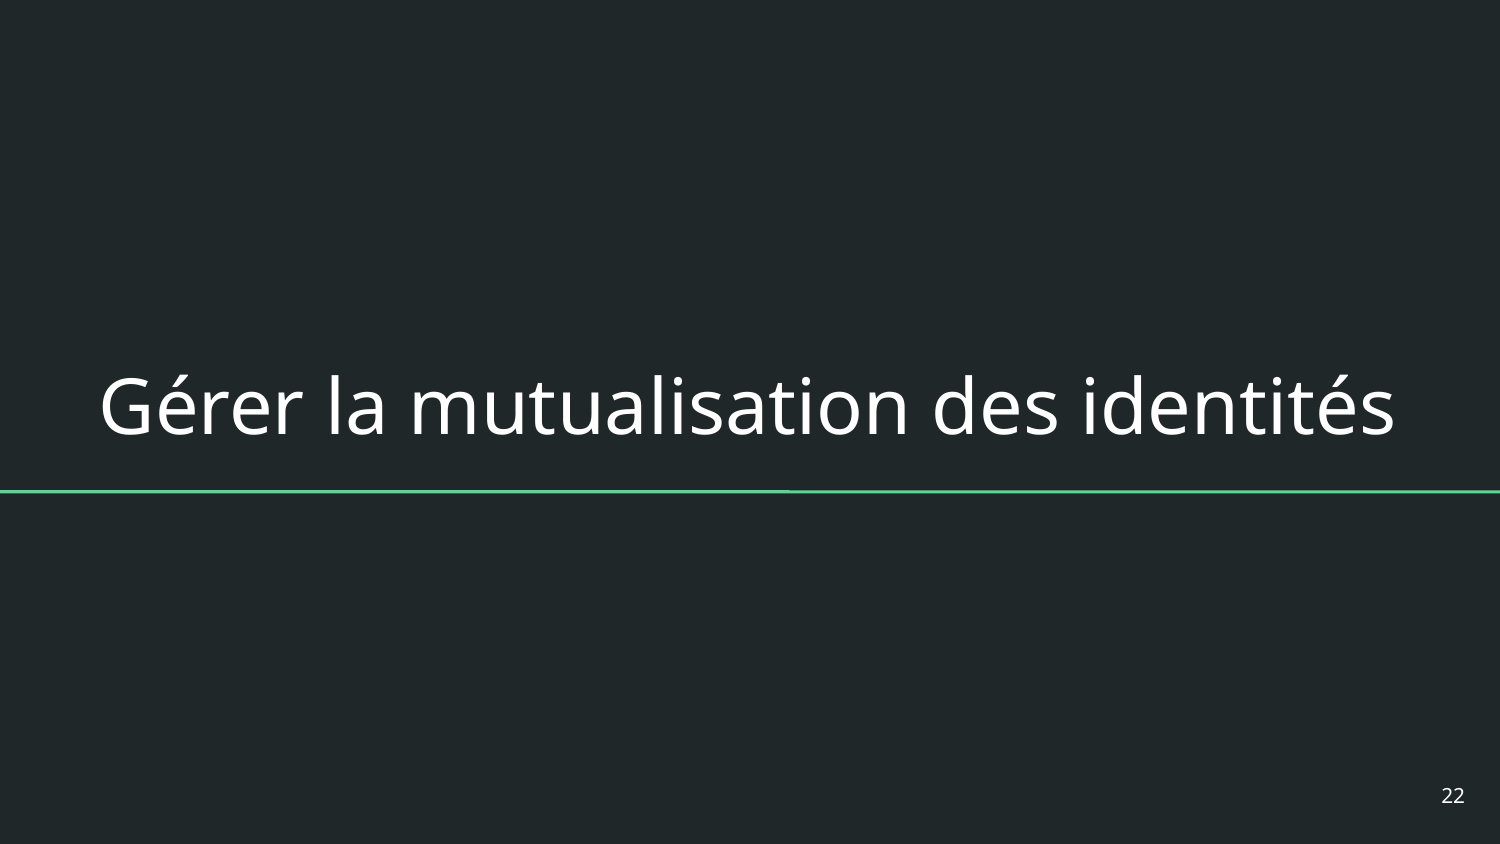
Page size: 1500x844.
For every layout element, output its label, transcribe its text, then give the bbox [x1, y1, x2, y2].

title Gérer la mutualisation des identités [83, 337, 1417, 466]
slide_number <numéro> [1389, 764, 1480, 830]
